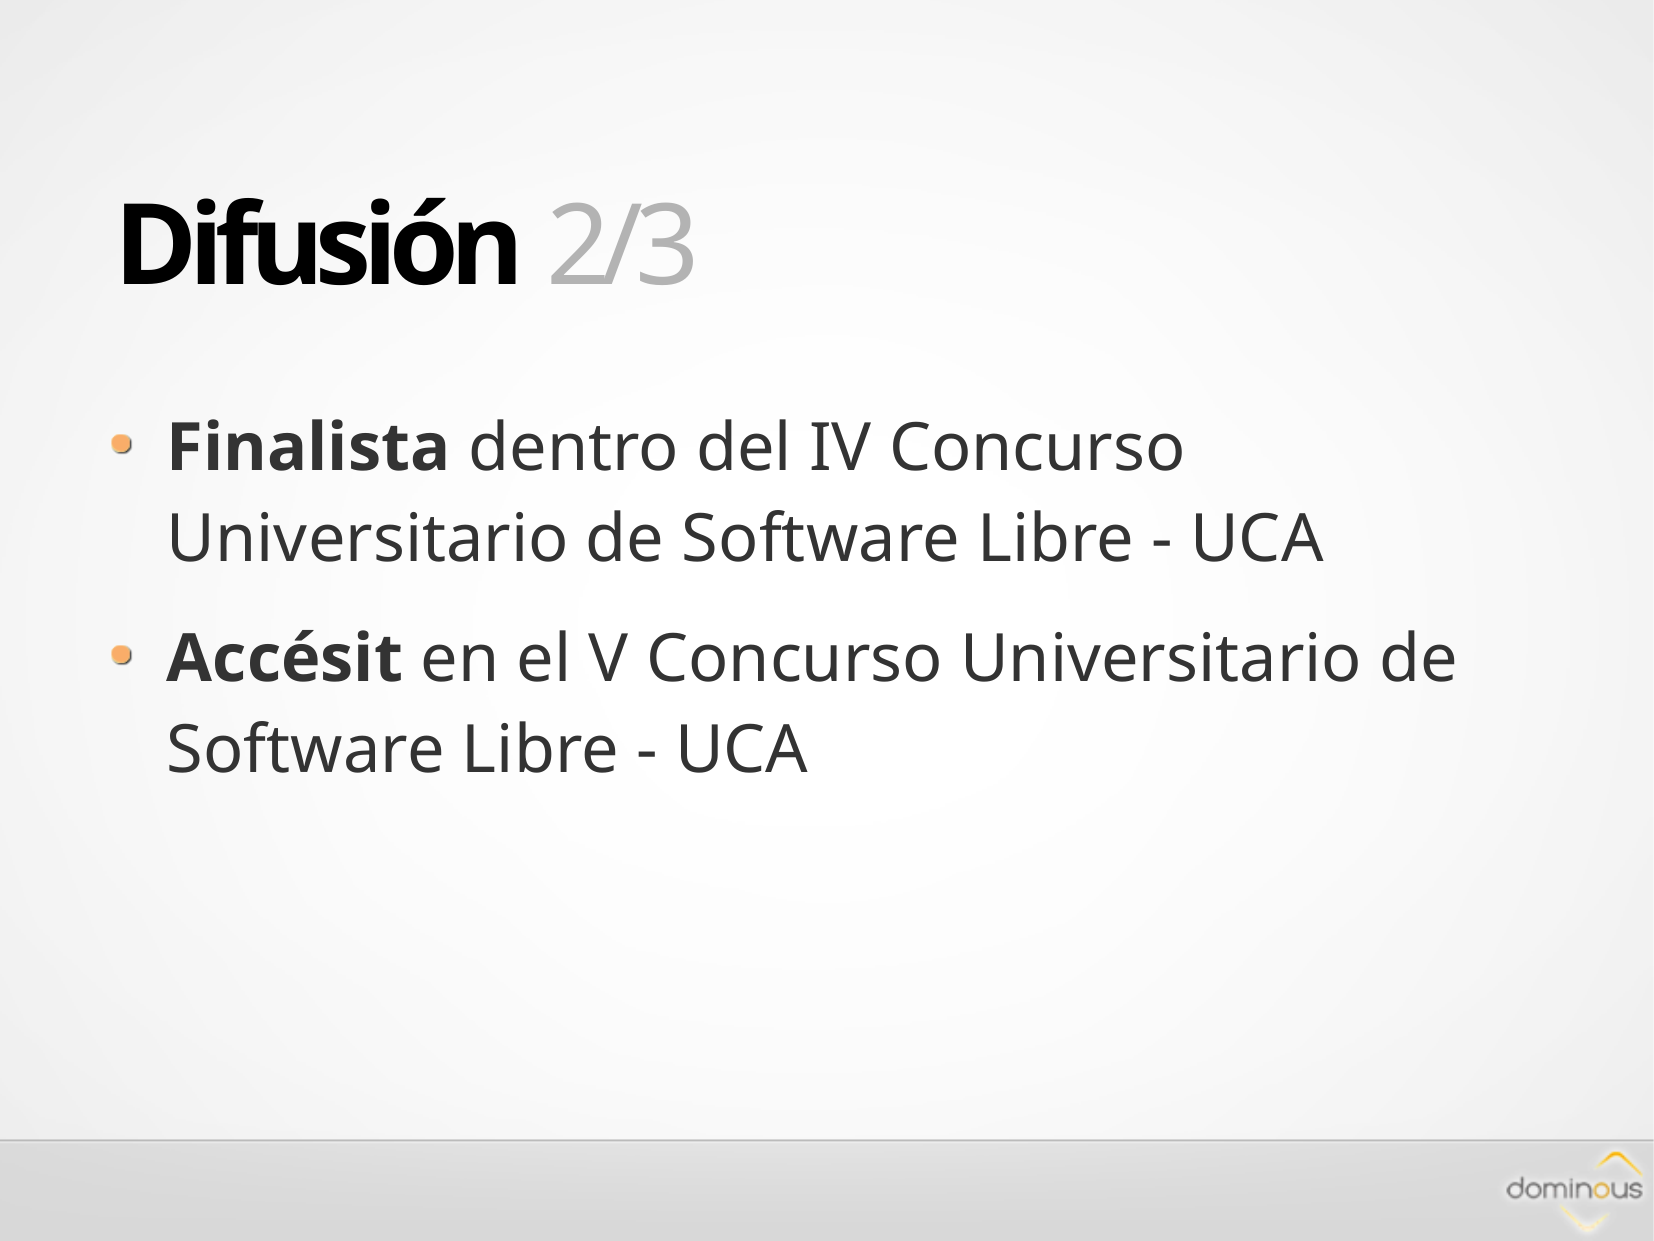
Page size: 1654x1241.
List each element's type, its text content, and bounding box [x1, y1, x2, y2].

text_box Finalista dentro del IV Concurso Universitario de Software Libre - UCA Accésit en el V Concurso Universitario de Software Libre - UCA [96, 391, 1598, 1012]
picture [0, 0, 1654, 1241]
text_box Difusión 2/3 [99, 179, 1565, 355]
